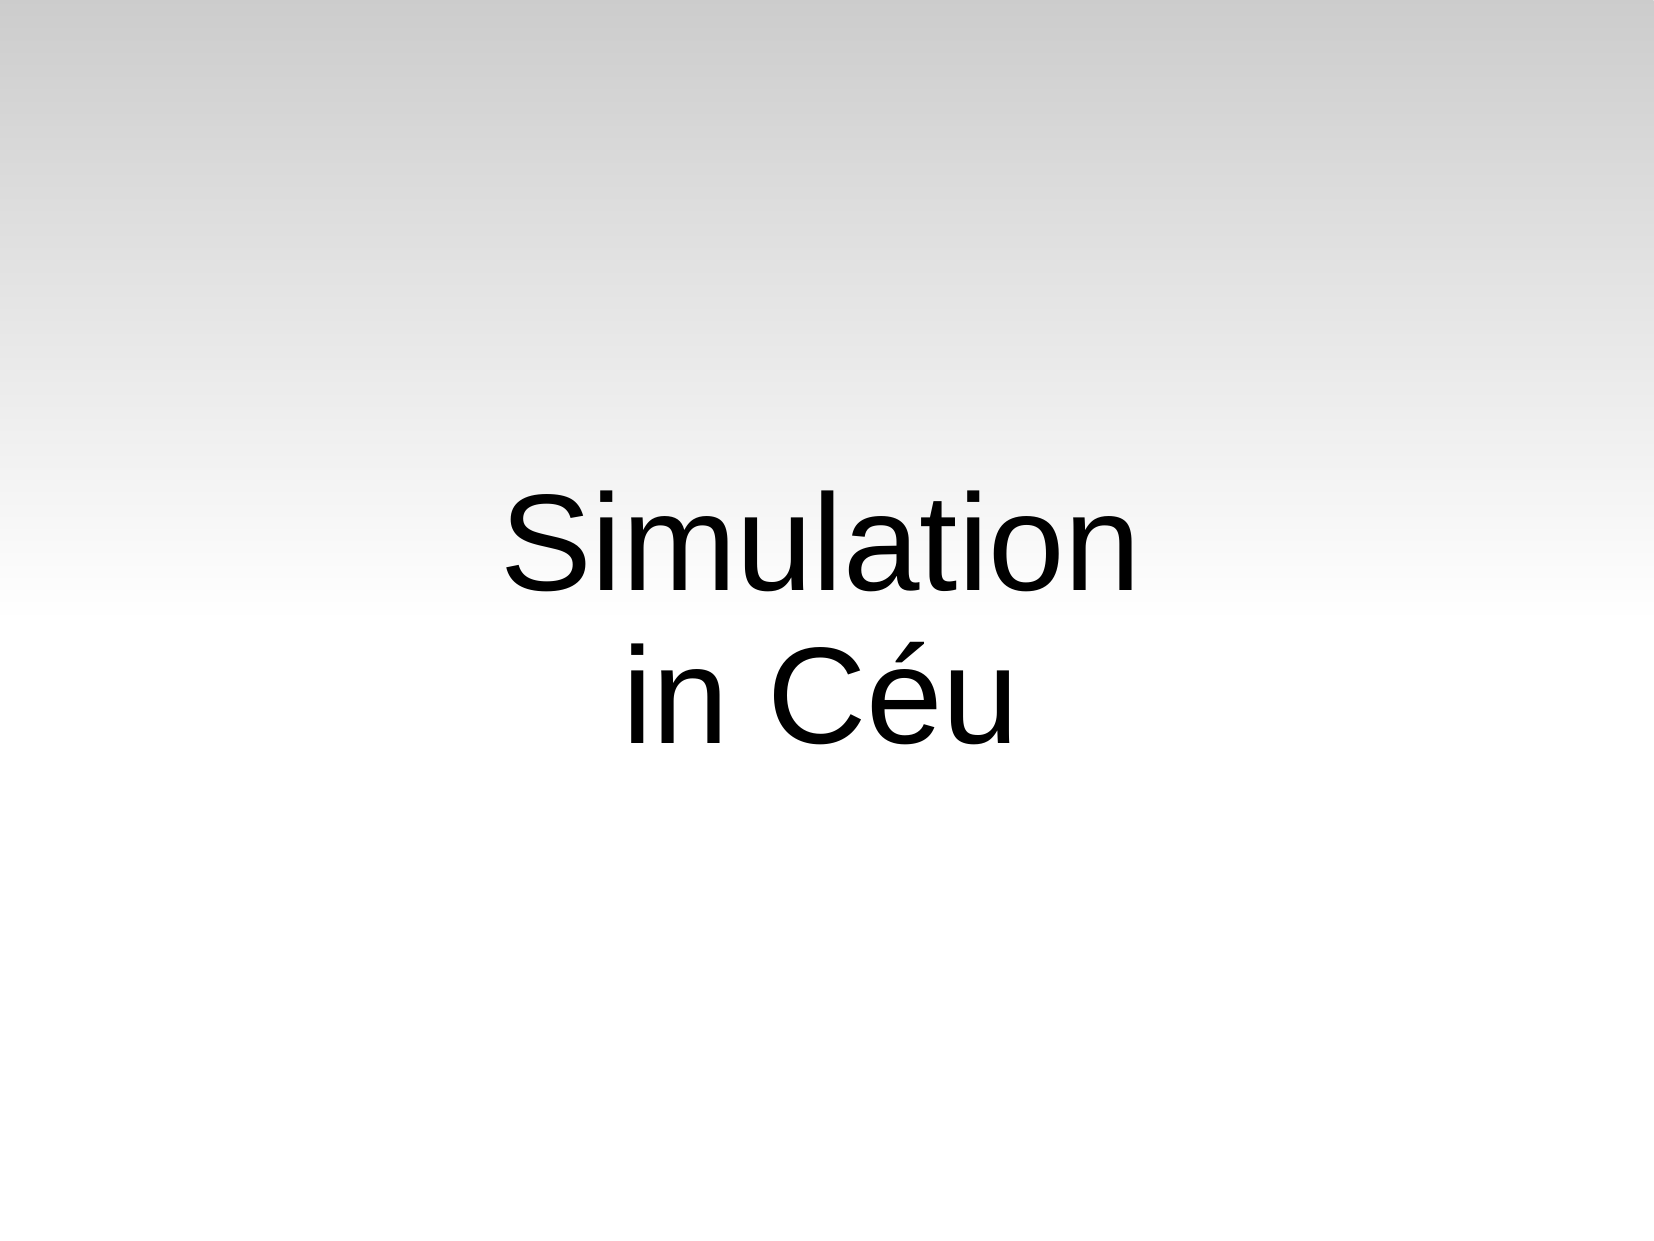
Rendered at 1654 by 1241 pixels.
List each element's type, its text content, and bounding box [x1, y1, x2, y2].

subtitle Simulation in Céu [76, 64, 1565, 1174]
